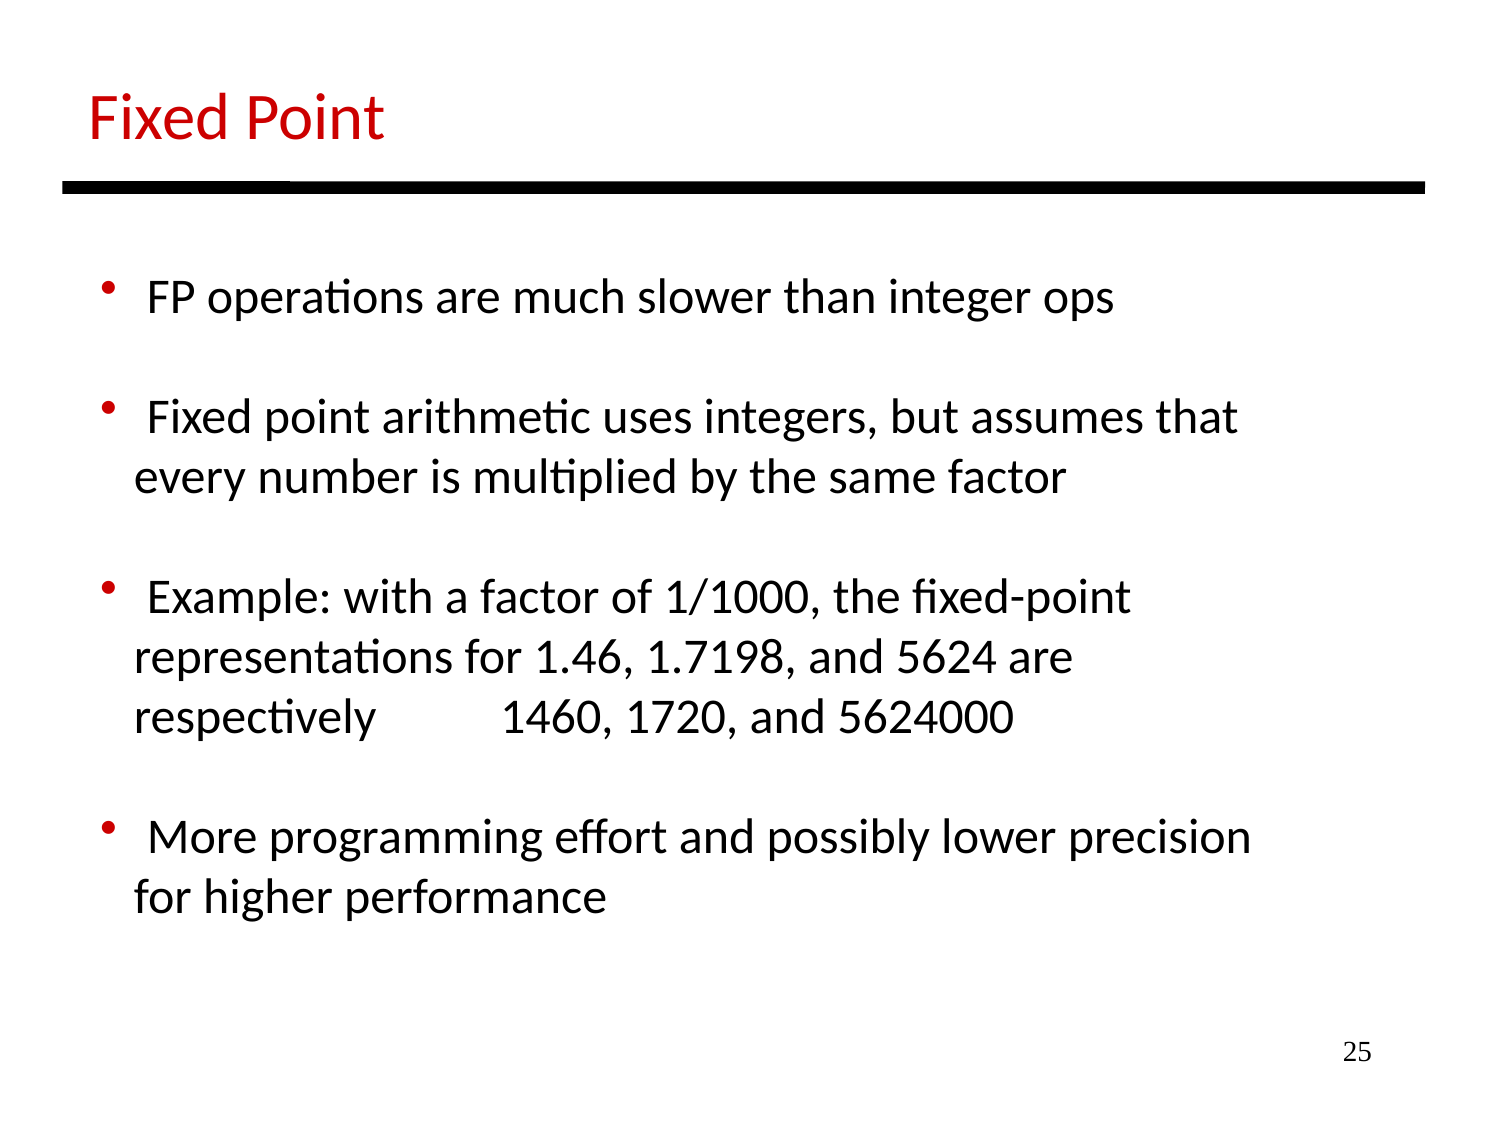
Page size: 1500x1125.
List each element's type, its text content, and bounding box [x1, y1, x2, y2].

slide_number <number> [1074, 1025, 1388, 1100]
text_box Fixed Point [74, 65, 401, 160]
text_box FP operations are much slower than integer ops Fixed point arithmetic uses integers, but assumes that every number is multiplied by the same factor Example: with a factor of 1/1000, the fixed-point representations for 1.46, 1.7198, and 5624 are respectively 1460, 1720, and 5624000 More programming effort and possibly lower precision for higher performance [85, 256, 1268, 1052]
